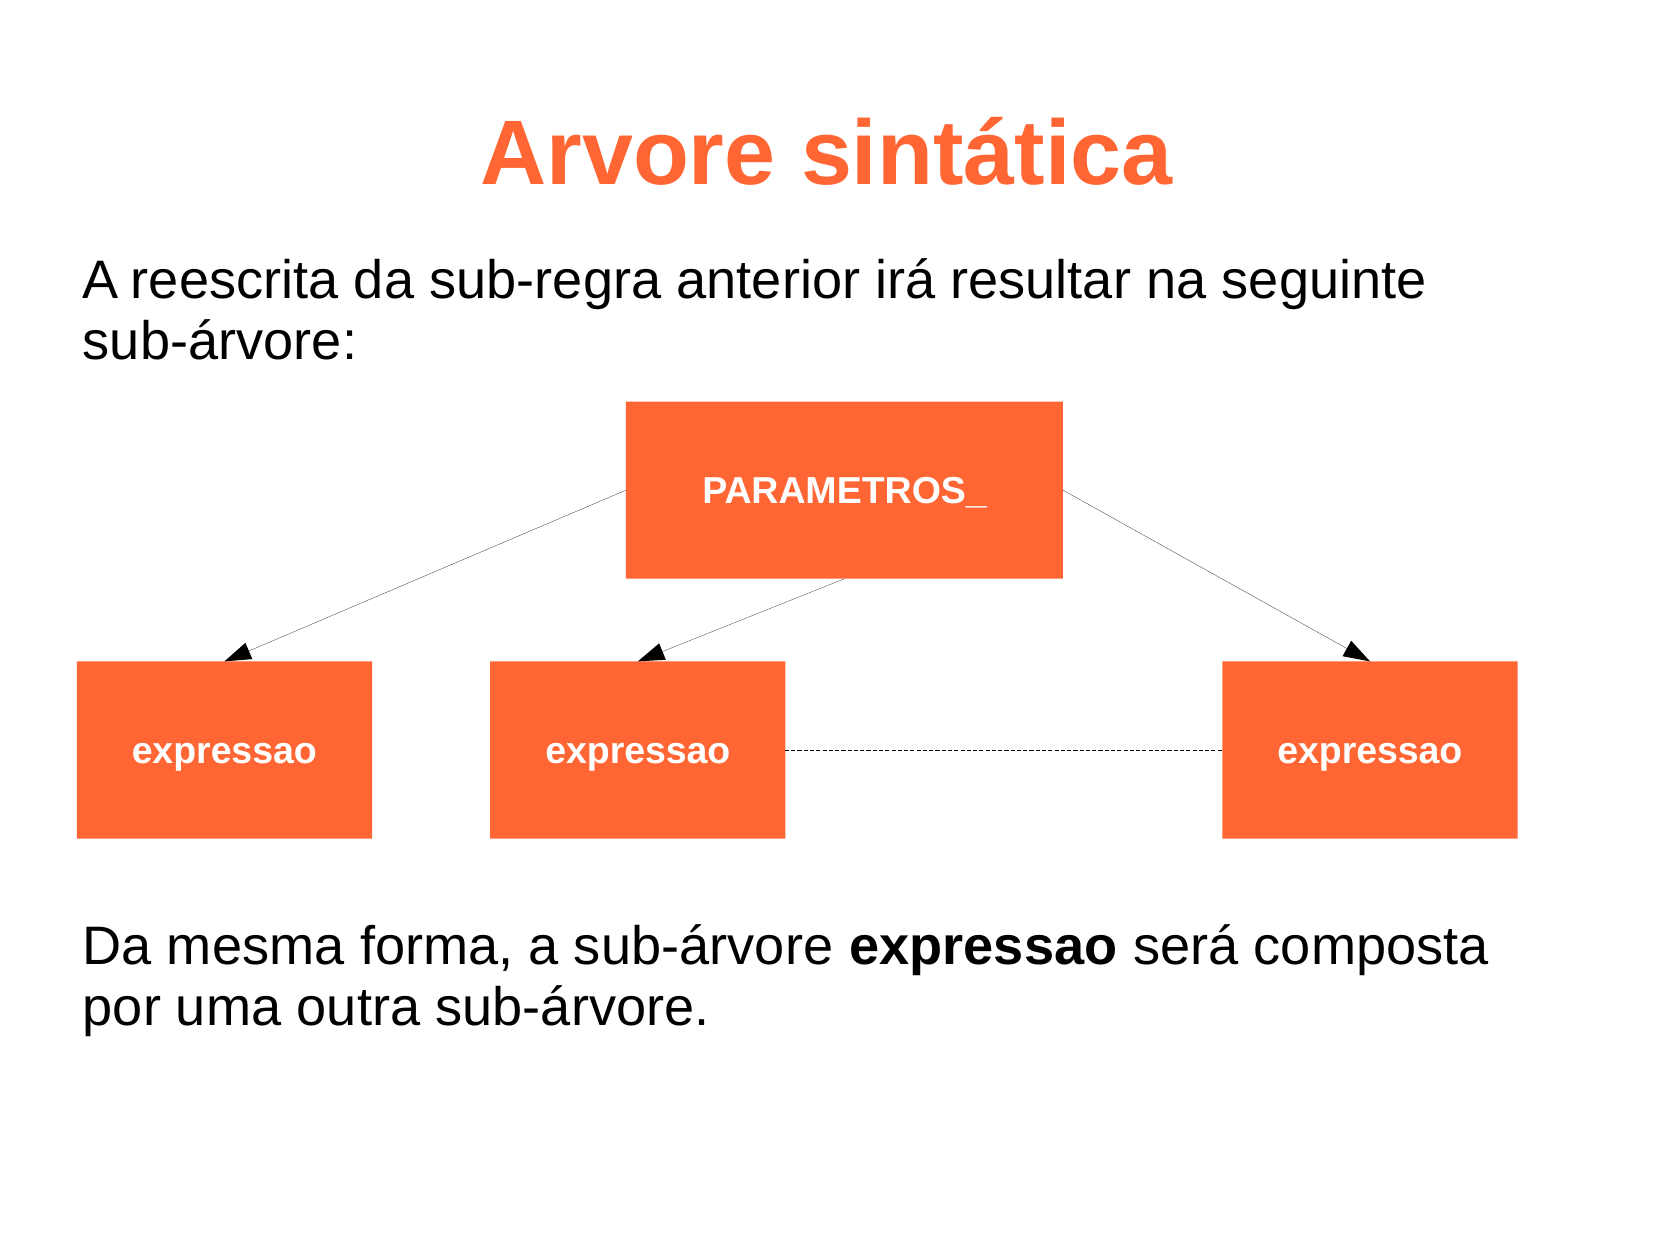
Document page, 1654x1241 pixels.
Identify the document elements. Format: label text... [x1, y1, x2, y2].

subtitle A reescrita da sub-regra anterior irá resultar na seguinte sub-árvore: Da mesma forma, a sub-árvore expressao será composta por uma outra sub-árvore. [82, 194, 1538, 1106]
text_box expressao [1222, 661, 1518, 839]
text_box expressao [76, 661, 373, 839]
title Arvore sintática [82, 49, 1571, 257]
text_box expressao [490, 661, 786, 839]
text_box PARAMETROS_ [625, 401, 1063, 579]
